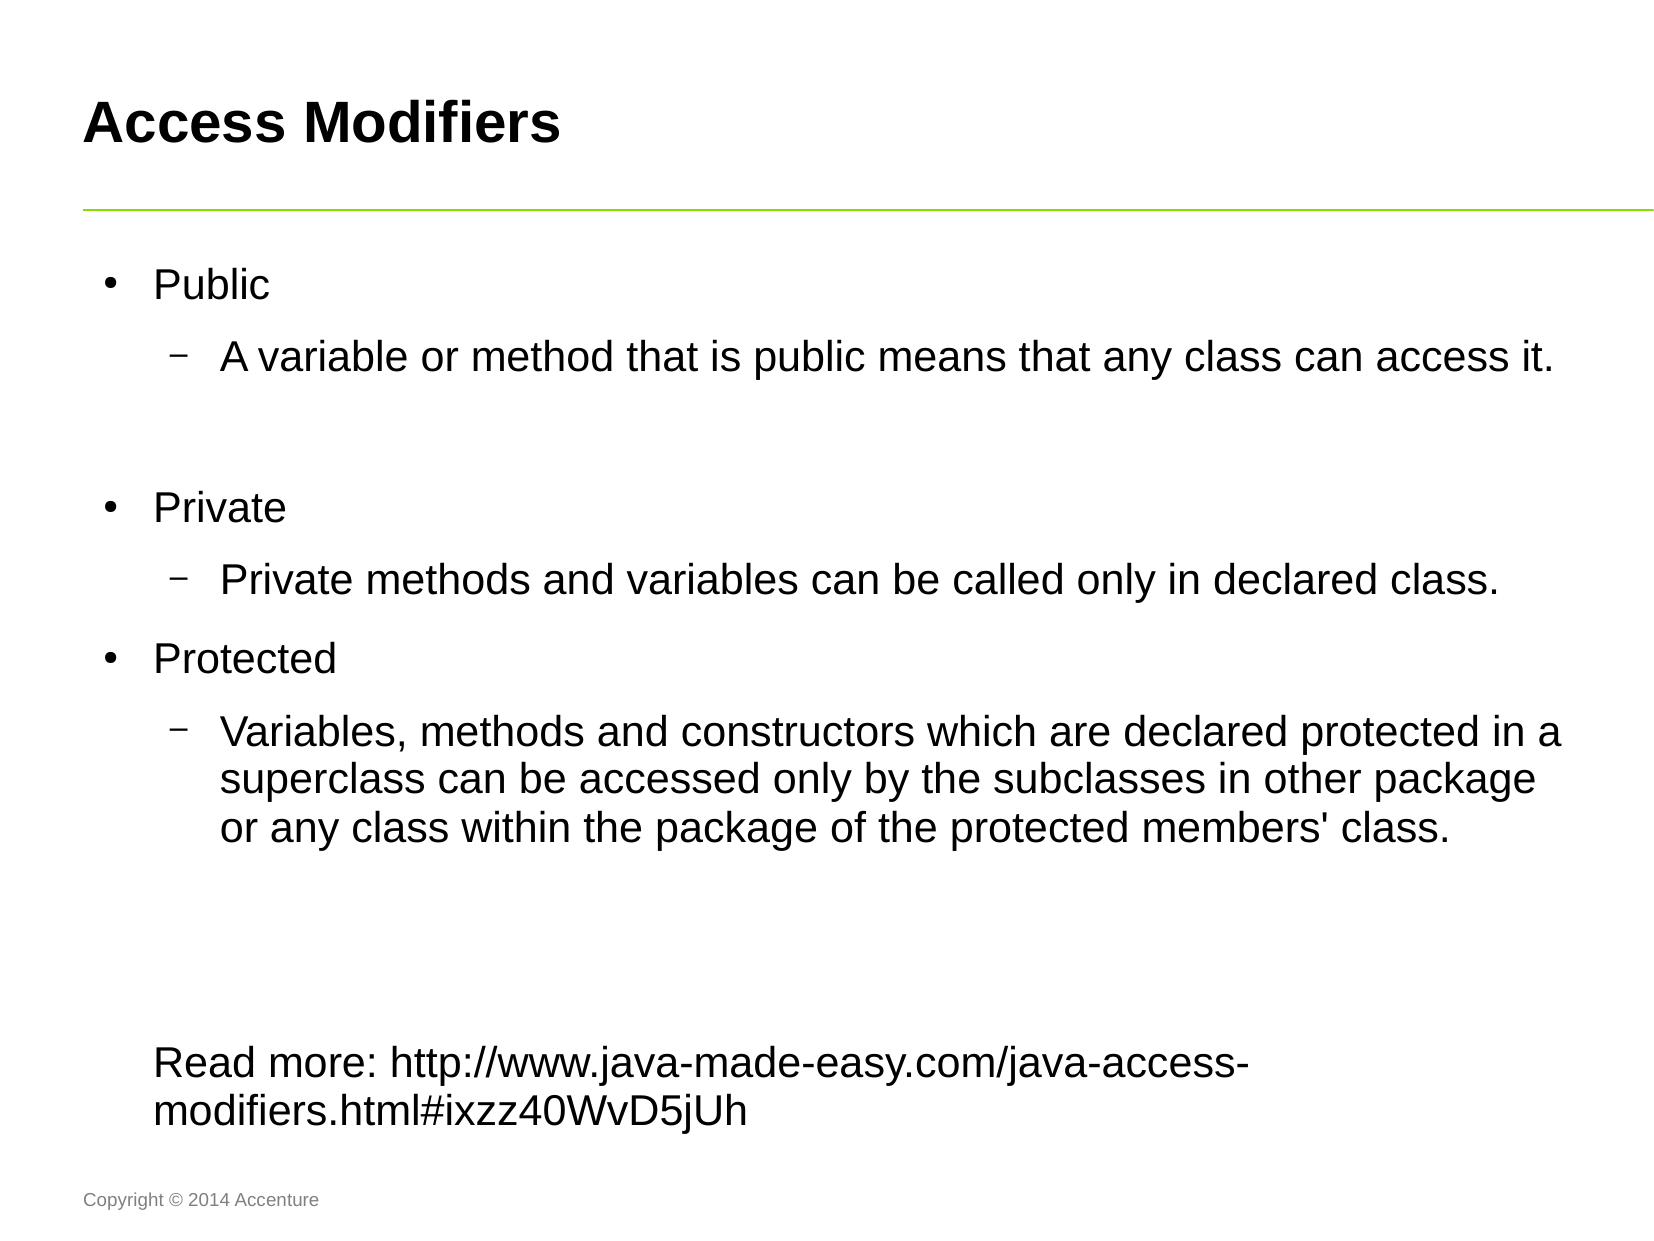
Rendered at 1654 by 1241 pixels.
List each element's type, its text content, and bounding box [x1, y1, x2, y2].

title Access Modifiers [82, 49, 1571, 196]
list Public A variable or method that is public means that any class can access it. Private Private methods and variables can be called only in declared class. Protected Variables, methods and constructors which are declared protected in a superclass can be accessed only by the subclasses in other package or any class within the package of the protected members' class. Read more: http://www.java-made-easy.com/java-access-modifiers.html#ixzz40WvD5jUh [86, 260, 1576, 1170]
